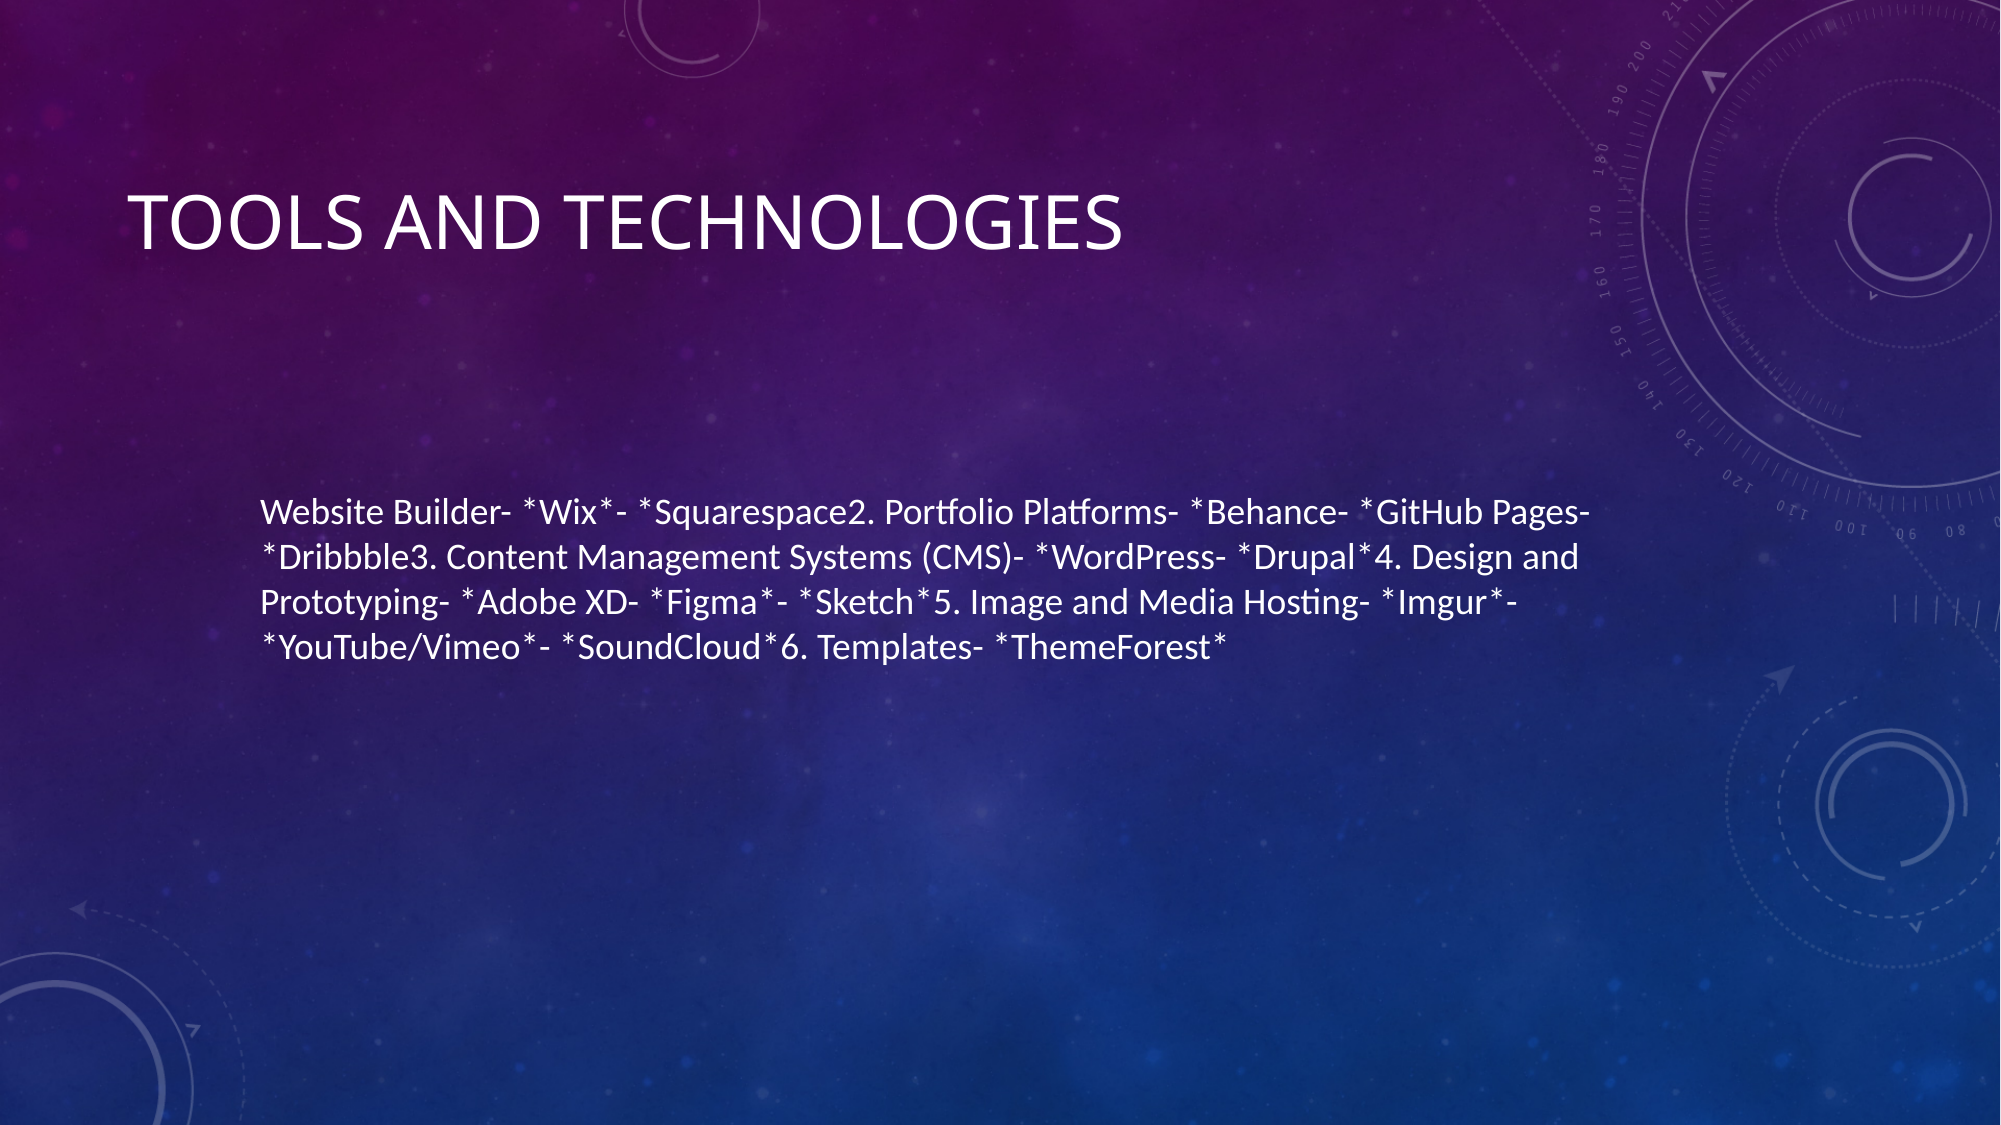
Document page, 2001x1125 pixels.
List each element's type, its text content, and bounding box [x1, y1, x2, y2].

title Tools and Technologies [112, 99, 1775, 339]
text_box Website Builder- *Wix*- *Squarespace2. Portfolio Platforms- *Behance- *GitHub Pages- *Dribbble3. Content Management Systems (CMS)- *WordPress- *Drupal*4. Design and Prototyping- *Adobe XD- *Figma*- *Sketch*5. Image and Media Hosting- *Imgur*- *YouTube/Vimeo*- *SoundCloud*6. Templates- *ThemeForest* [244, 479, 1756, 677]
